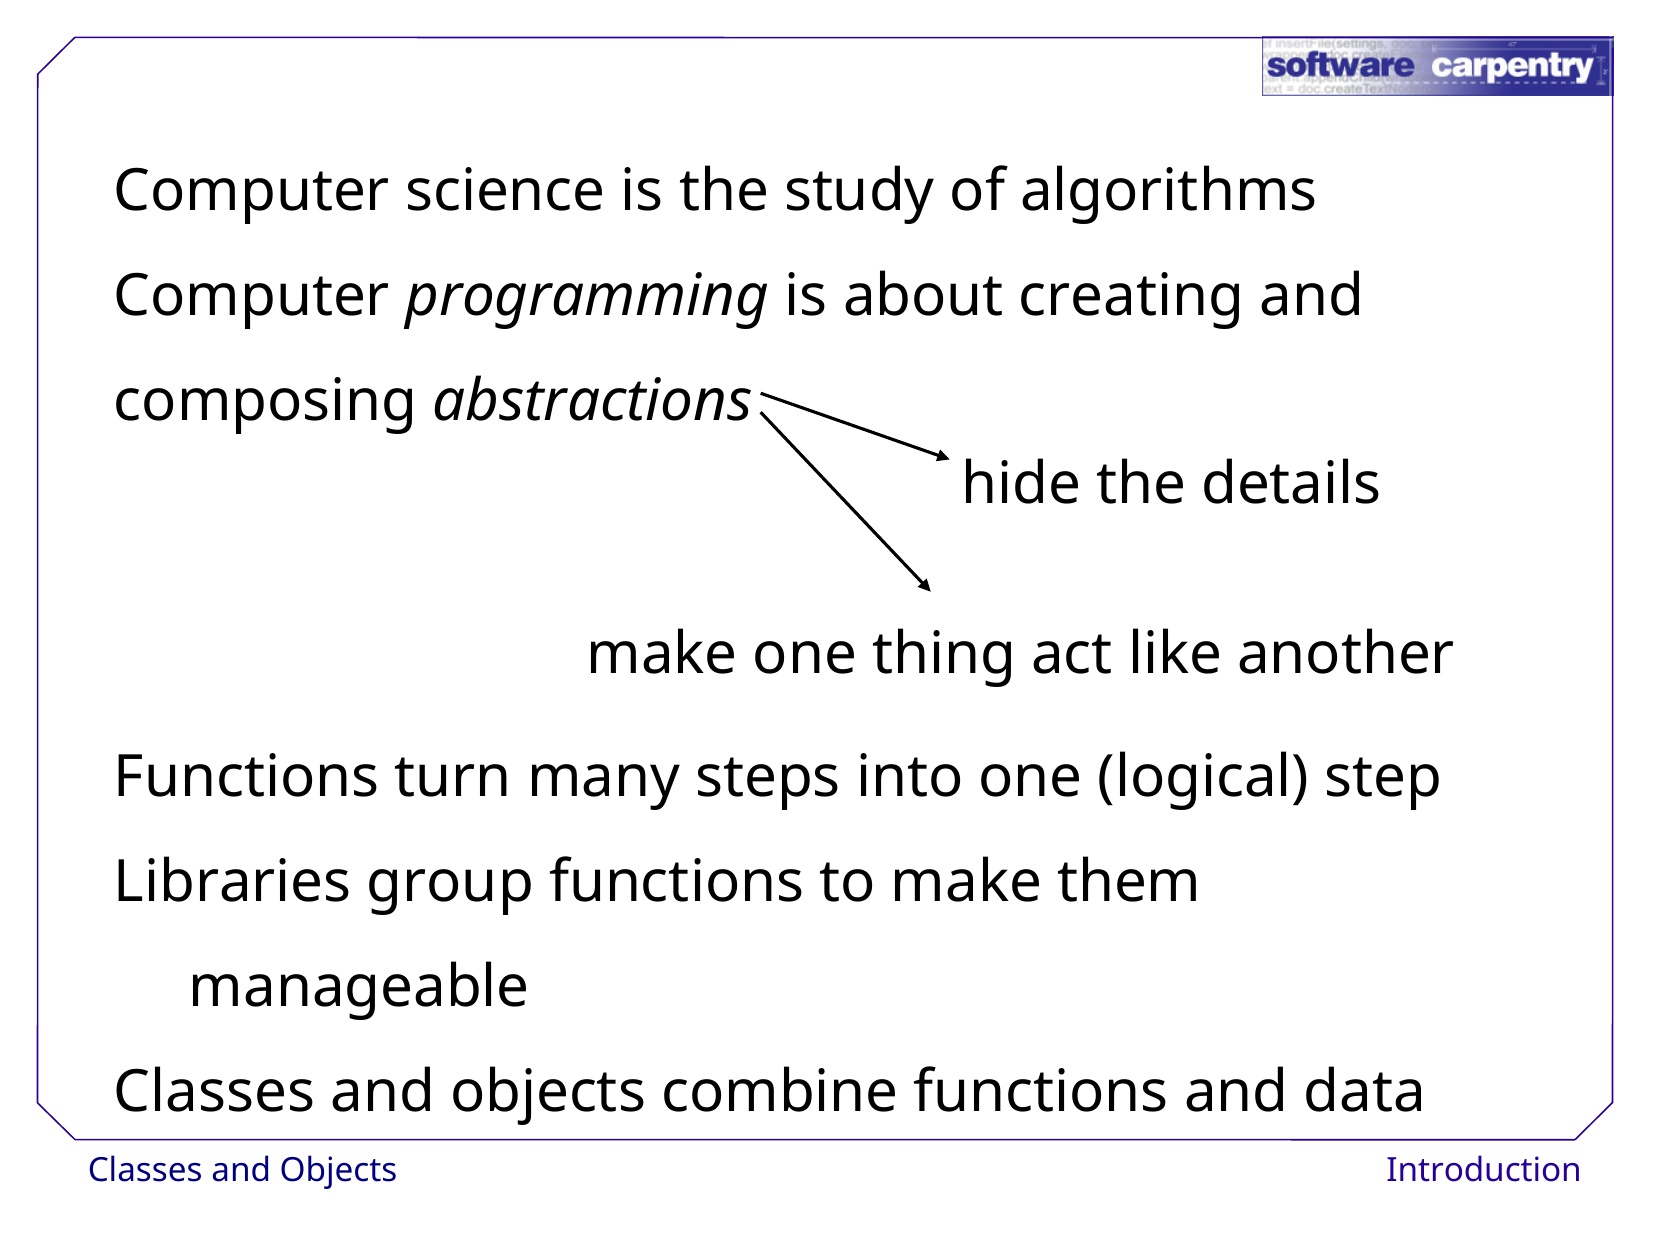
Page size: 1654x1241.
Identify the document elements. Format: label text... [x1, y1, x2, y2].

text_box Computer science is the study of algorithms Computer programming is about creating and composing abstractions [99, 109, 1517, 440]
text_box hide the details [930, 402, 1413, 523]
text_box Functions turn many steps into one (logical) step Libraries group functions to make them manageable Classes and objects combine functions and data [99, 695, 1517, 1131]
picture [1262, 36, 1614, 96]
text_box make one thing act like another [552, 572, 1489, 694]
